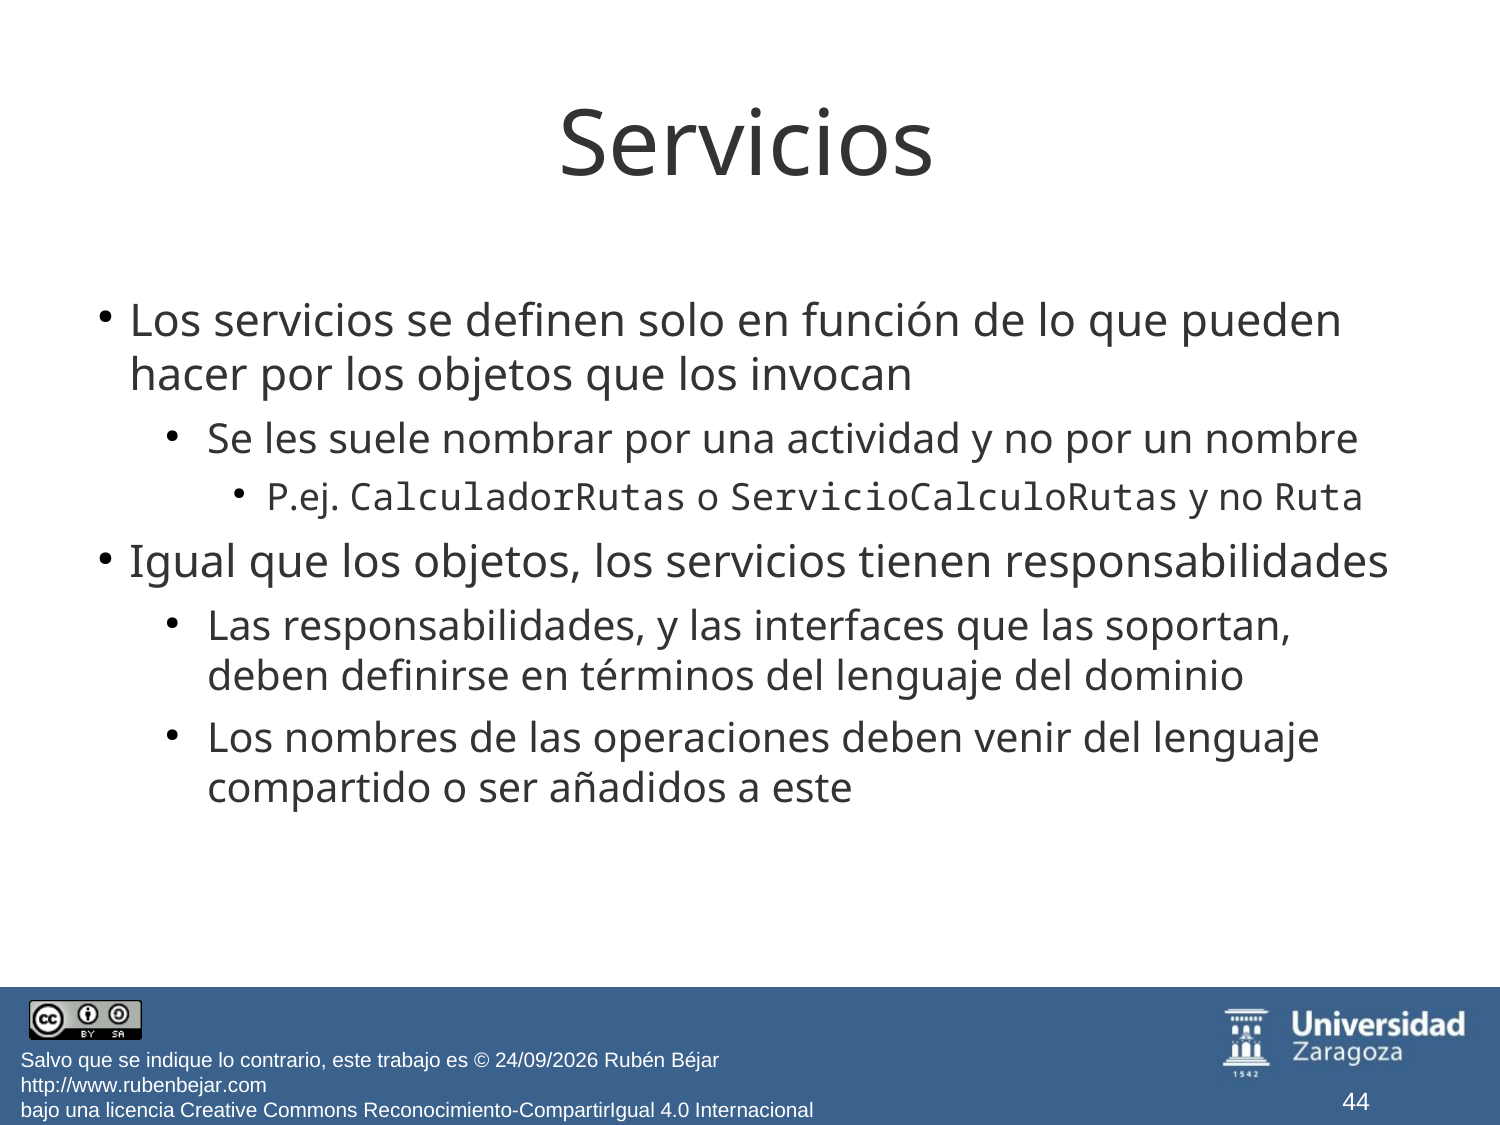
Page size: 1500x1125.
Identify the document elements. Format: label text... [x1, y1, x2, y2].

picture [0, 987, 1500, 1125]
list Los servicios se definen solo en función de lo que pueden hacer por los objetos que los invocan Se les suele nombrar por una actividad y no por un nombre P.ej. CalculadorRutas o ServicioCalculoRutas y no Ruta Igual que los objetos, los servicios tienen responsabilidades Las responsabilidades, y las interfaces que las soportan, deben definirse en términos del lenguaje del dominio Los nombres de las operaciones deben venir del lenguaje compartido o ser añadidos a este [82, 283, 1418, 957]
title Servicios [74, 21, 1420, 257]
